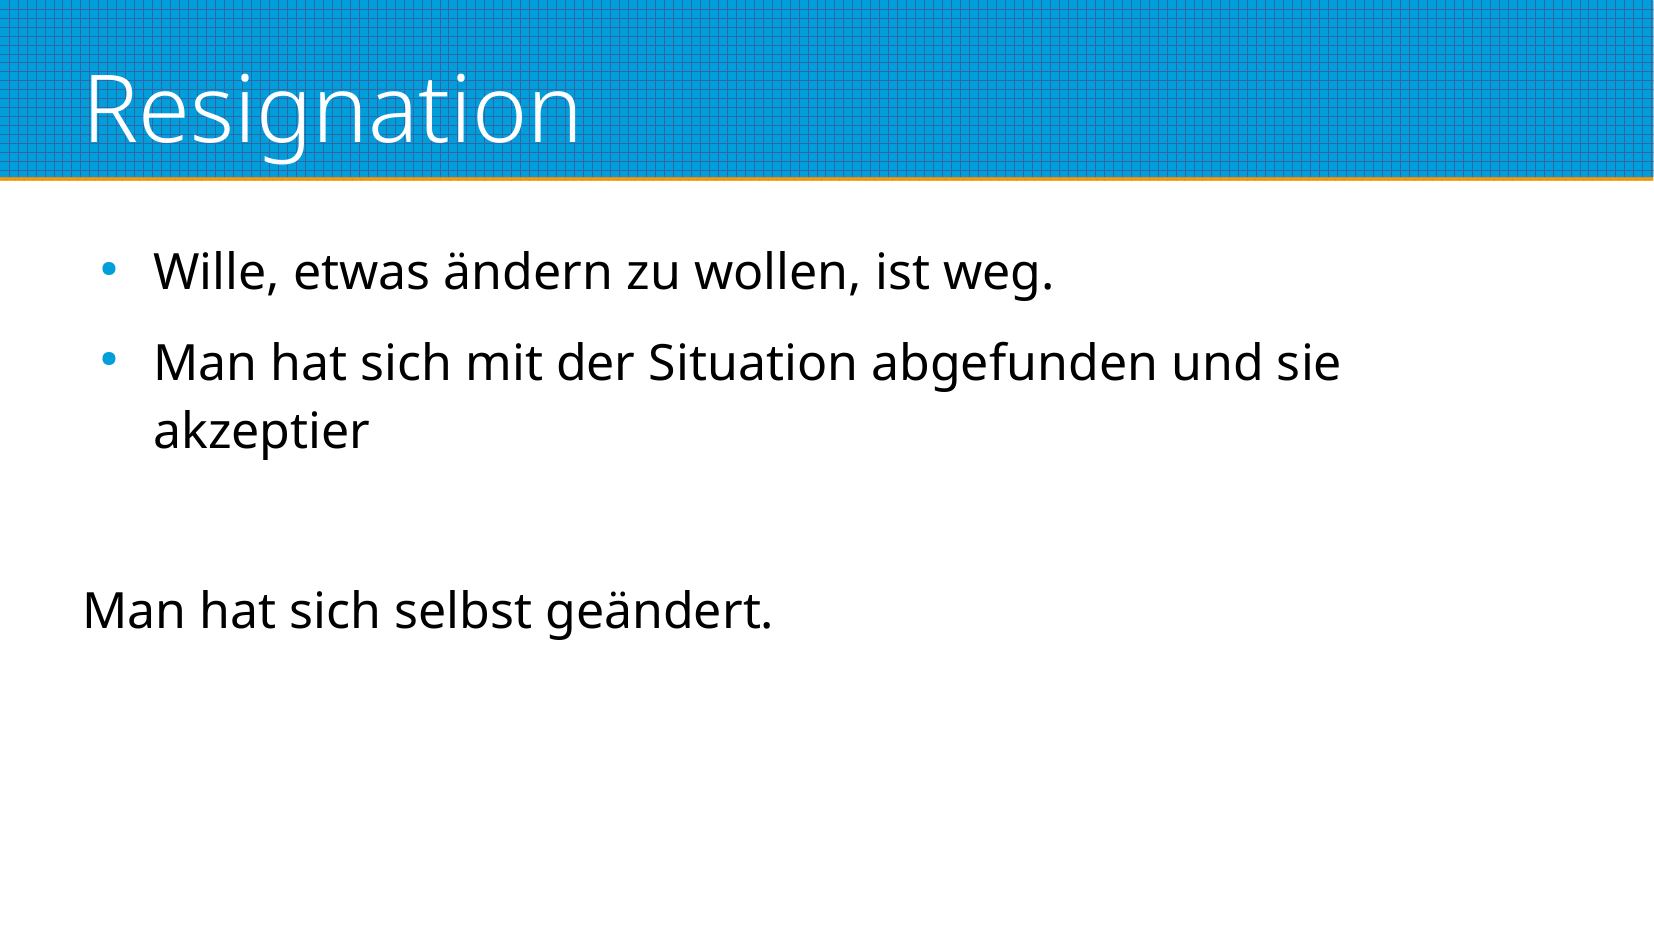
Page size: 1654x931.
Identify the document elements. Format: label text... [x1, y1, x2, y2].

list Wille, etwas ändern zu wollen, ist weg. Man hat sich mit der Situation abgefunden und sie akzeptier Man hat sich selbst geändert. [82, 236, 1563, 811]
title Resignation [82, 14, 1571, 171]
